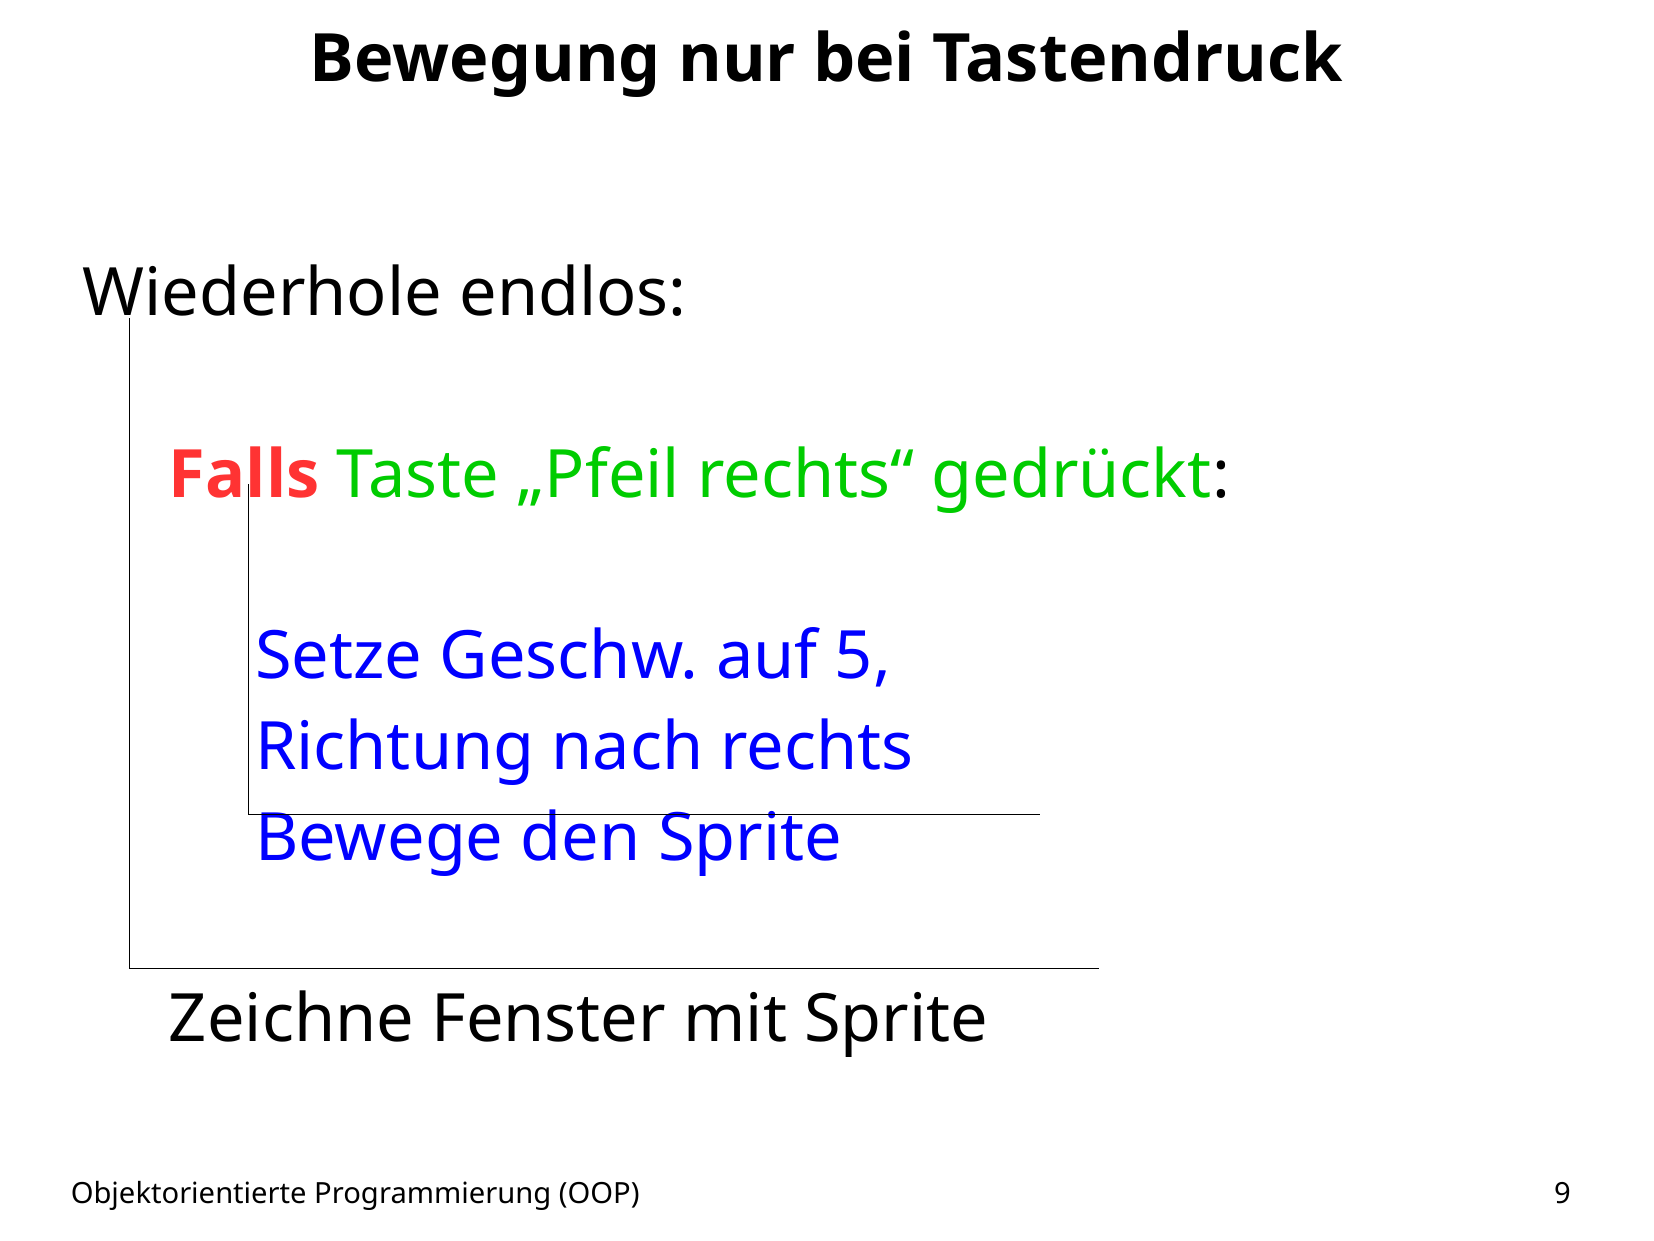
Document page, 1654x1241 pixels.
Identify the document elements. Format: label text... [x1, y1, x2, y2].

list Wiederhole endlos: Falls Taste „Pfeil rechts“ gedrückt: Setze Geschw. auf 5, Richtung nach rechts Bewege den Sprite Zeichne Fenster mit Sprite [82, 153, 1571, 1134]
title Bewegung nur bei Tastendruck [0, 5, 1654, 107]
